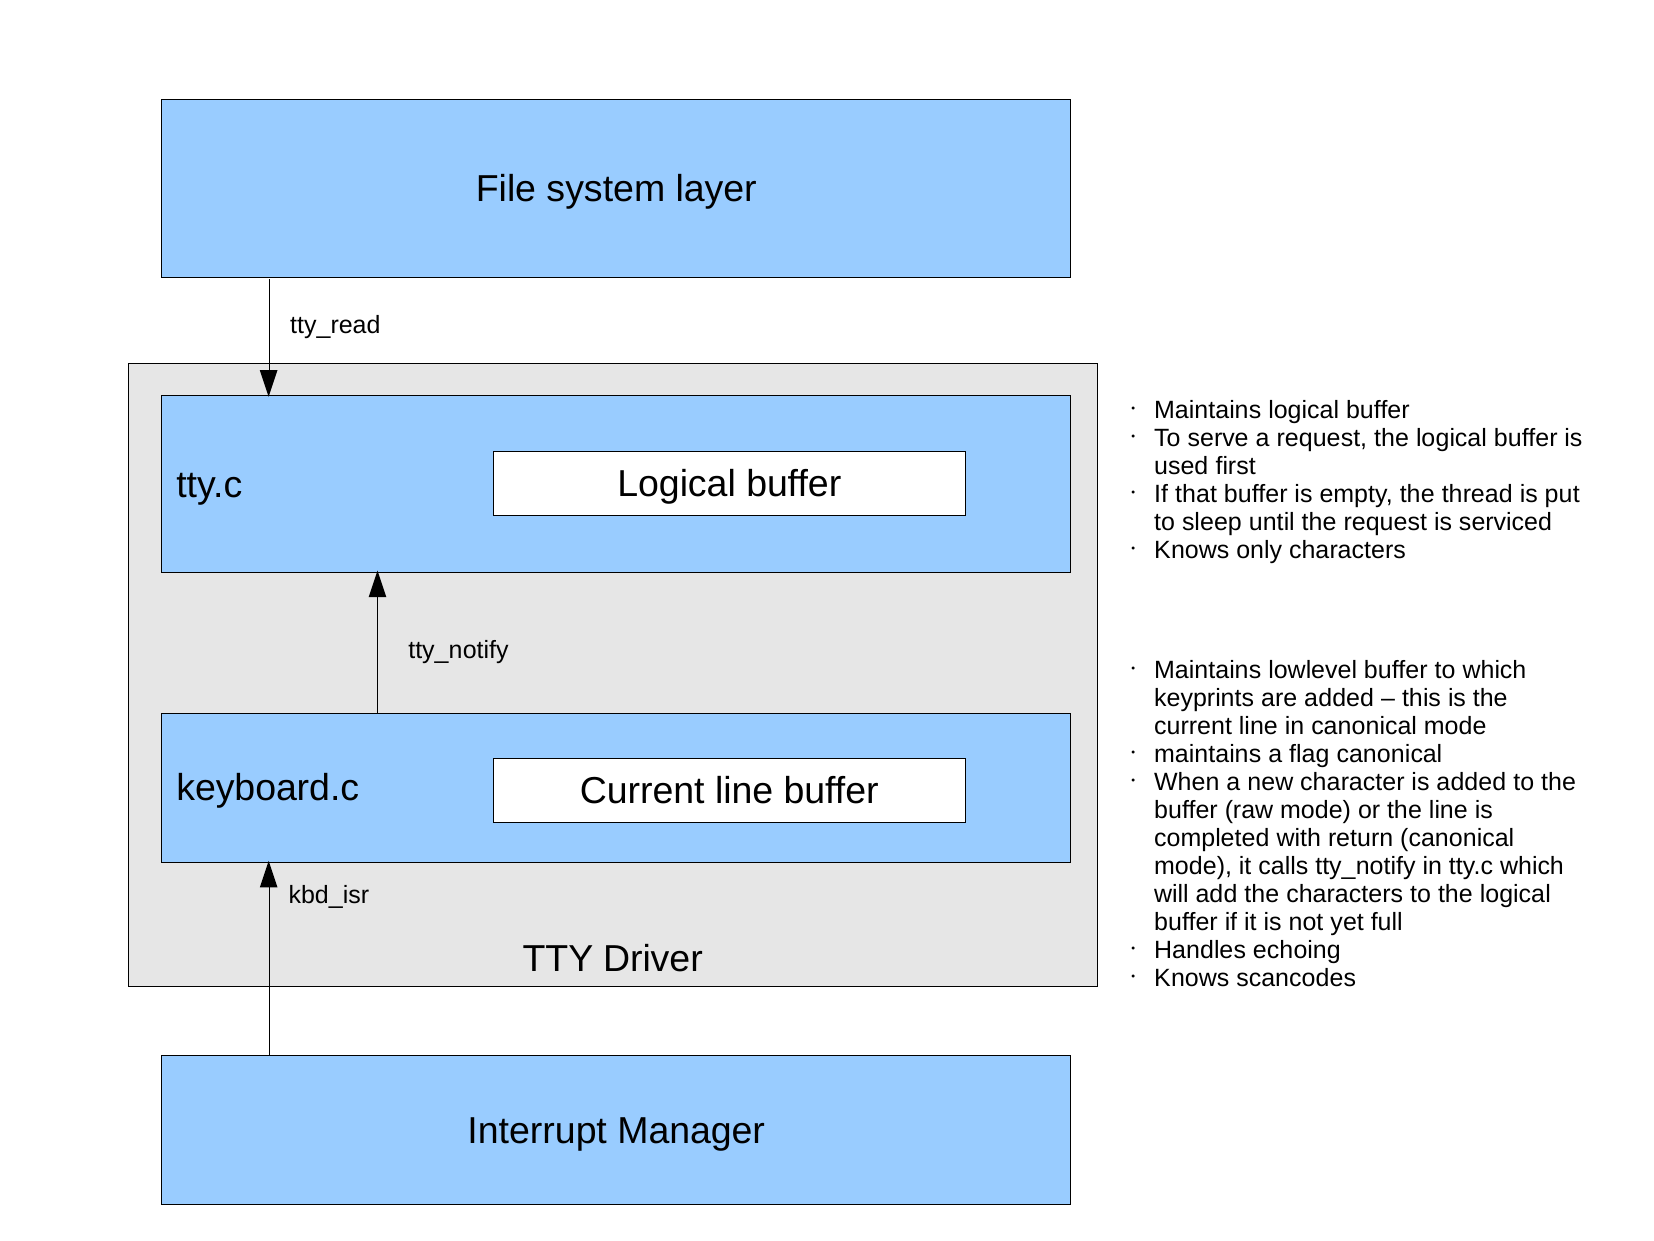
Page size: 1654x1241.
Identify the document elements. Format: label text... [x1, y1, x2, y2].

text_box tty_notify [393, 628, 601, 672]
text_box kbd_isr [273, 873, 481, 917]
text_box TTY Driver [270, 363, 1098, 987]
text_box File system layer [161, 99, 1071, 278]
text_box Maintains logical buffer To serve a request, the logical buffer is used first If that buffer is empty, the thread is put to sleep until the request is serviced Knows only characters [1116, 388, 1600, 600]
text_box tty.c [161, 395, 1071, 573]
text_box tty_read [275, 303, 483, 347]
text_box Interrupt Manager [161, 1055, 1071, 1205]
text_box TTY Driver [128, 363, 377, 987]
text_box Logical buffer [493, 451, 966, 516]
text_box Current line buffer [493, 758, 966, 823]
text_box Maintains lowlevel buffer to which keyprints are added – this is the current line in canonical mode maintains a flag canonical When a new character is added to the buffer (raw mode) or the line is completed with return (canonical mode), it calls tty_notify in tty.c which will add the characters to the logical buffer if it is not yet full Handles echoing Knows scancodes [1116, 648, 1600, 1028]
text_box keyboard.c [161, 713, 1071, 863]
